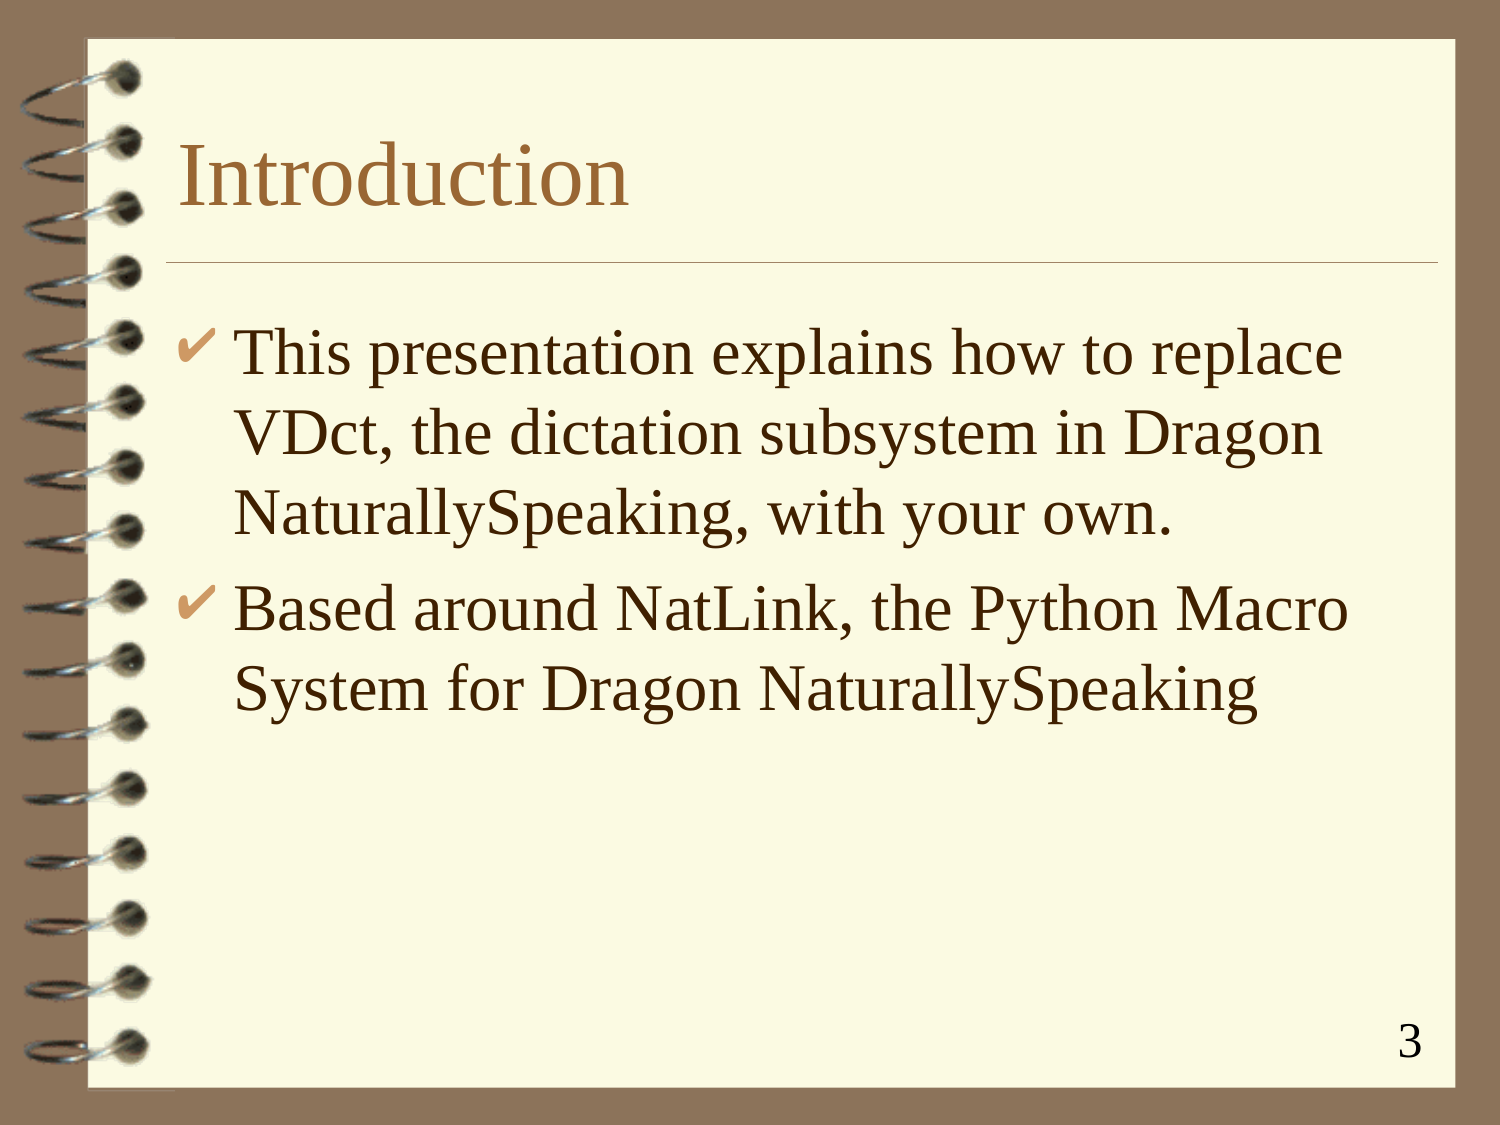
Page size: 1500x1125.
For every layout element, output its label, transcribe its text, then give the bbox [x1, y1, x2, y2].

title Introduction [162, 74, 1438, 263]
picture [0, 0, 175, 1125]
list This presentation explains how to replace VDct, the dictation subsystem in Dragon NaturallySpeaking, with your own. Based around NatLink, the Python Macro System for Dragon NaturallySpeaking [162, 299, 1438, 976]
